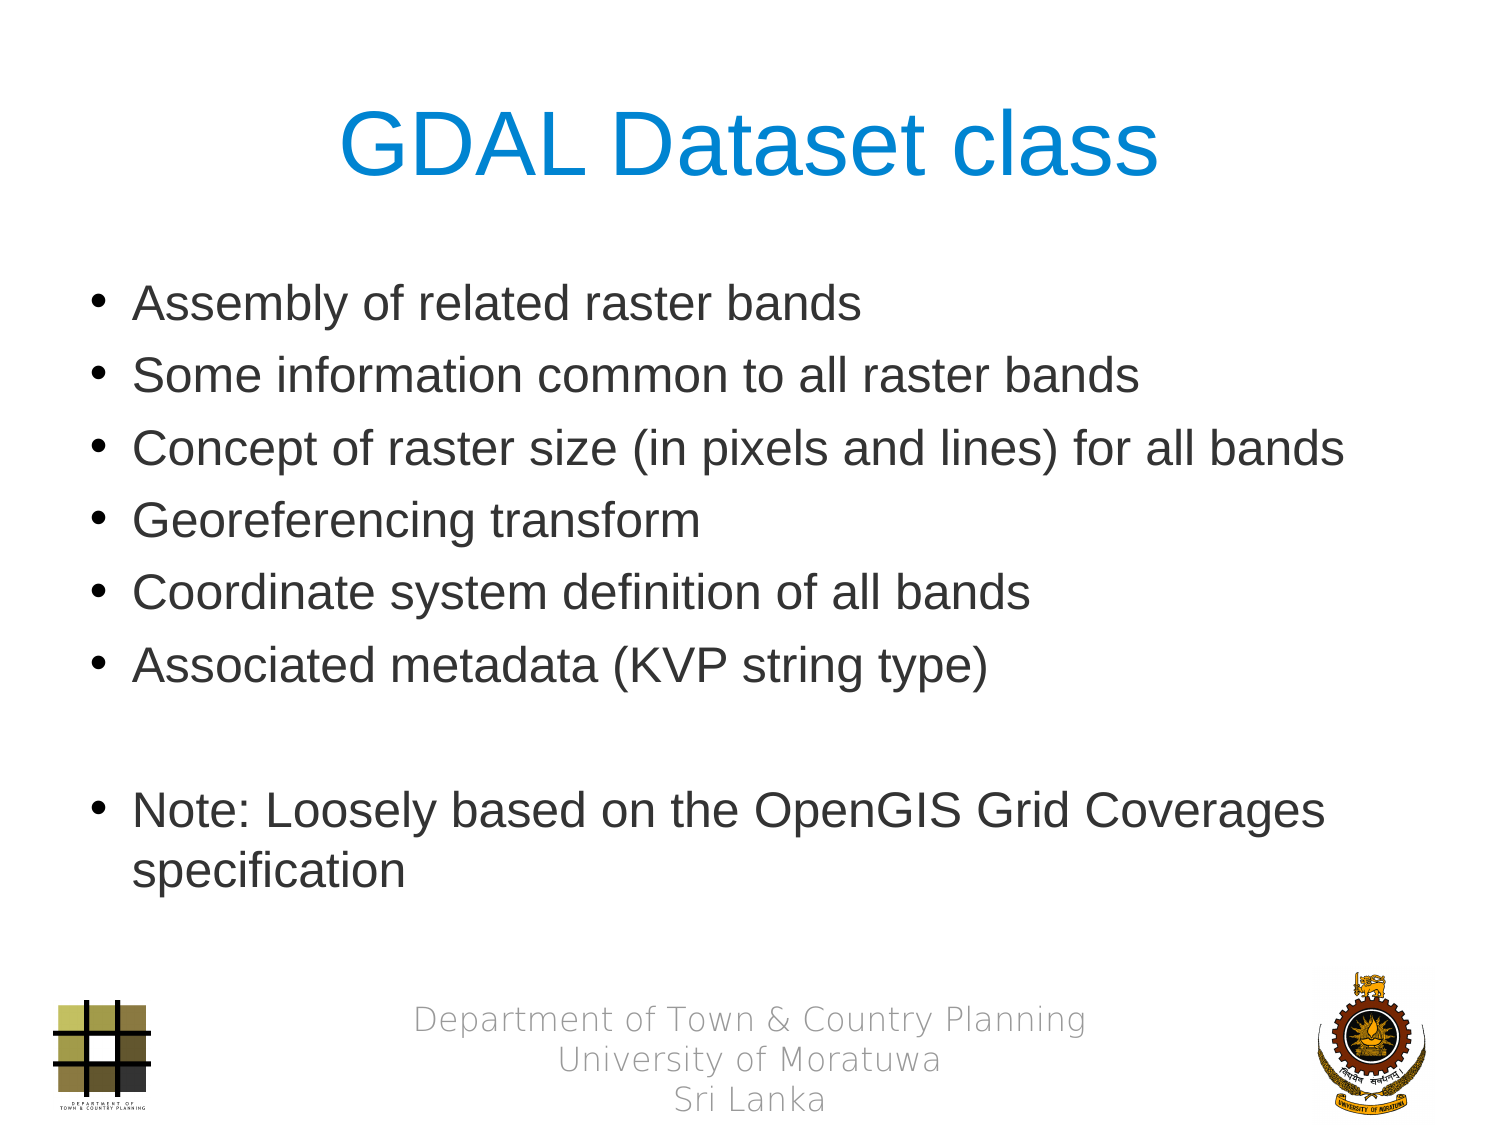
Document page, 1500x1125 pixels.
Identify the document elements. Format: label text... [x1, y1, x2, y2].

title GDAL Dataset class [75, 45, 1426, 233]
list Assembly of related raster bands Some information common to all raster bands Concept of raster size (in pixels and lines) for all bands Georeferencing transform Coordinate system definition of all bands Associated metadata (KVP string type) Note: Loosely based on the OpenGIS Grid Coverages specification [75, 262, 1426, 916]
picture [53, 1000, 151, 1110]
picture [1312, 966, 1435, 1125]
